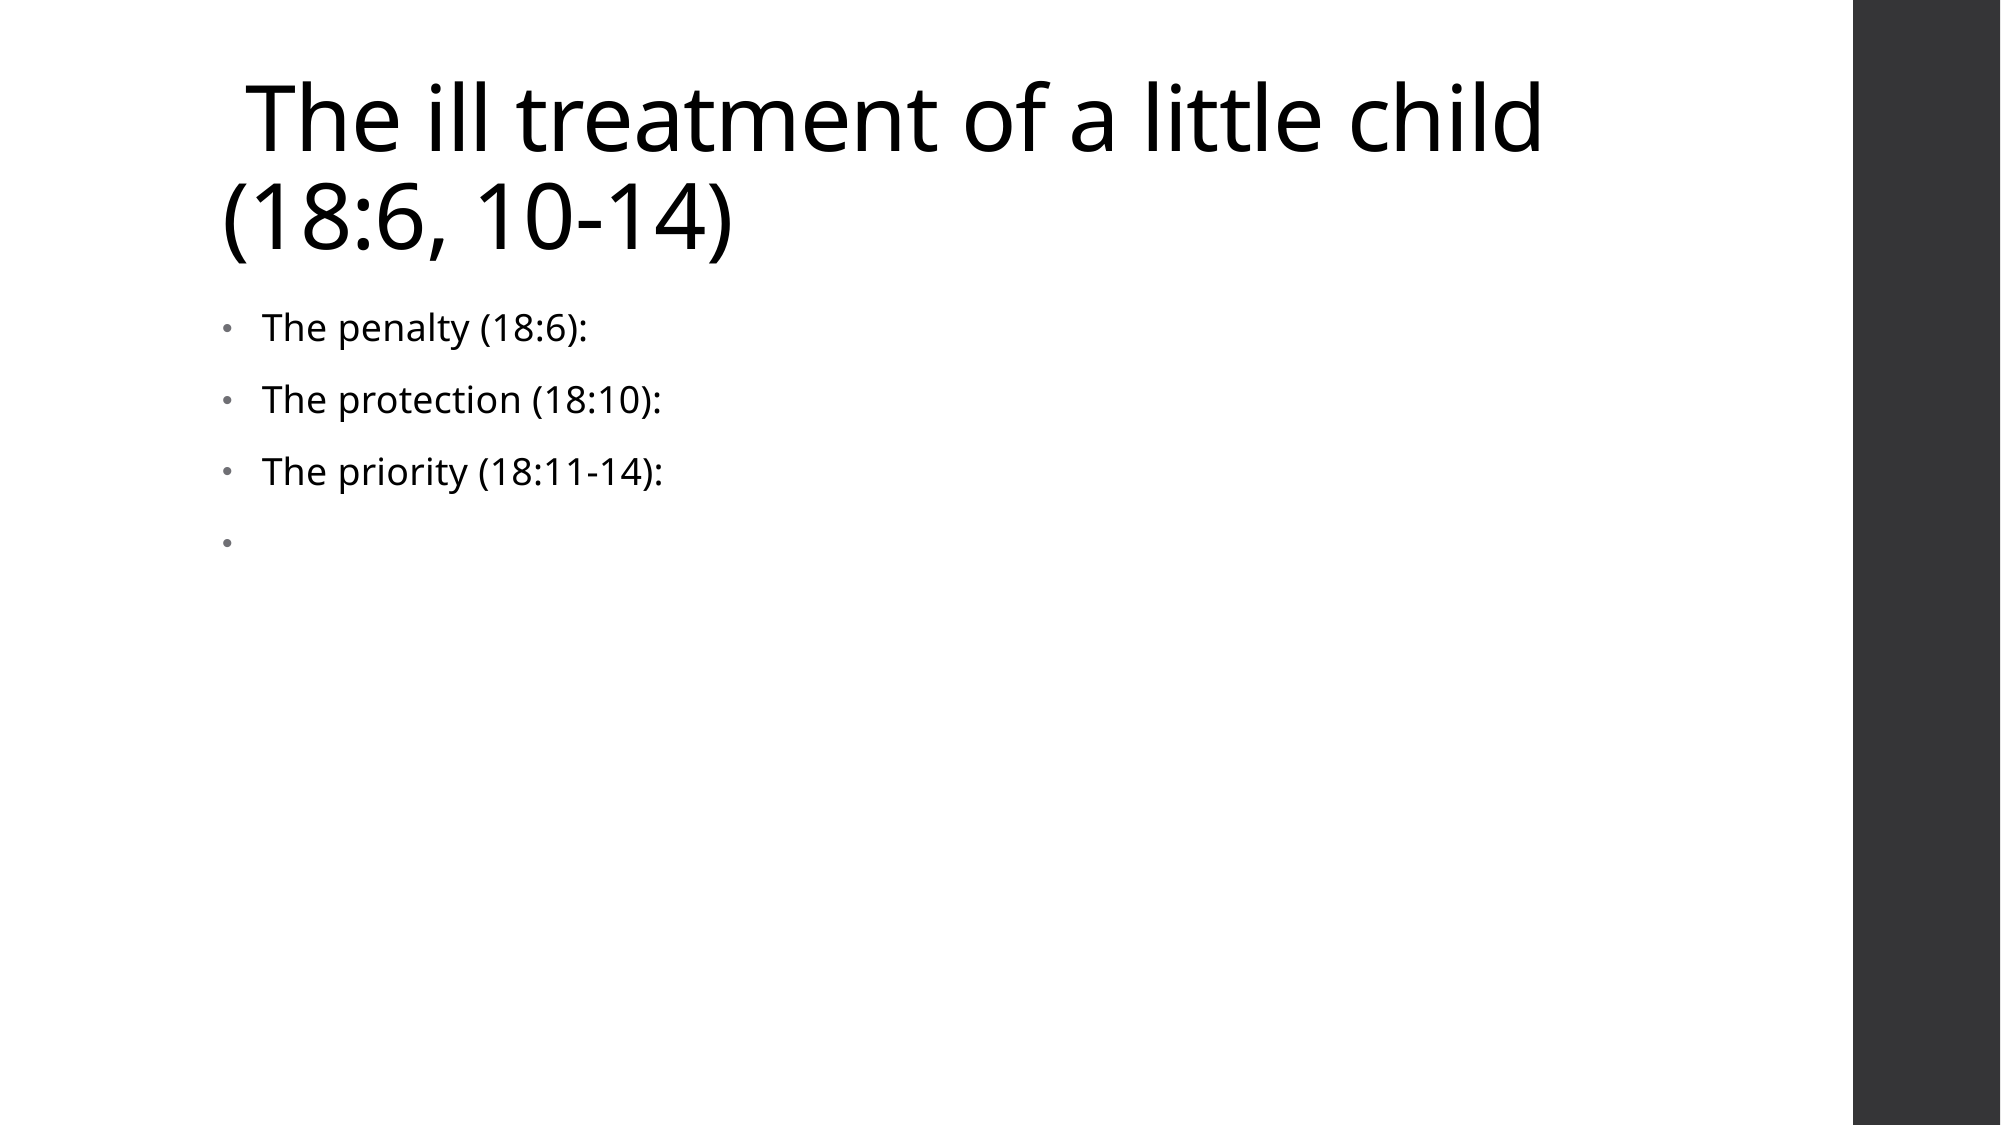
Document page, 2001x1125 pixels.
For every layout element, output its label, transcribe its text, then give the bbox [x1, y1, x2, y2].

list The penalty (18:6): The protection (18:10): The priority (18:11-14): [206, 299, 1617, 1014]
title The ill treatment of a little child (18:6, 10-14) [206, 60, 1797, 278]
